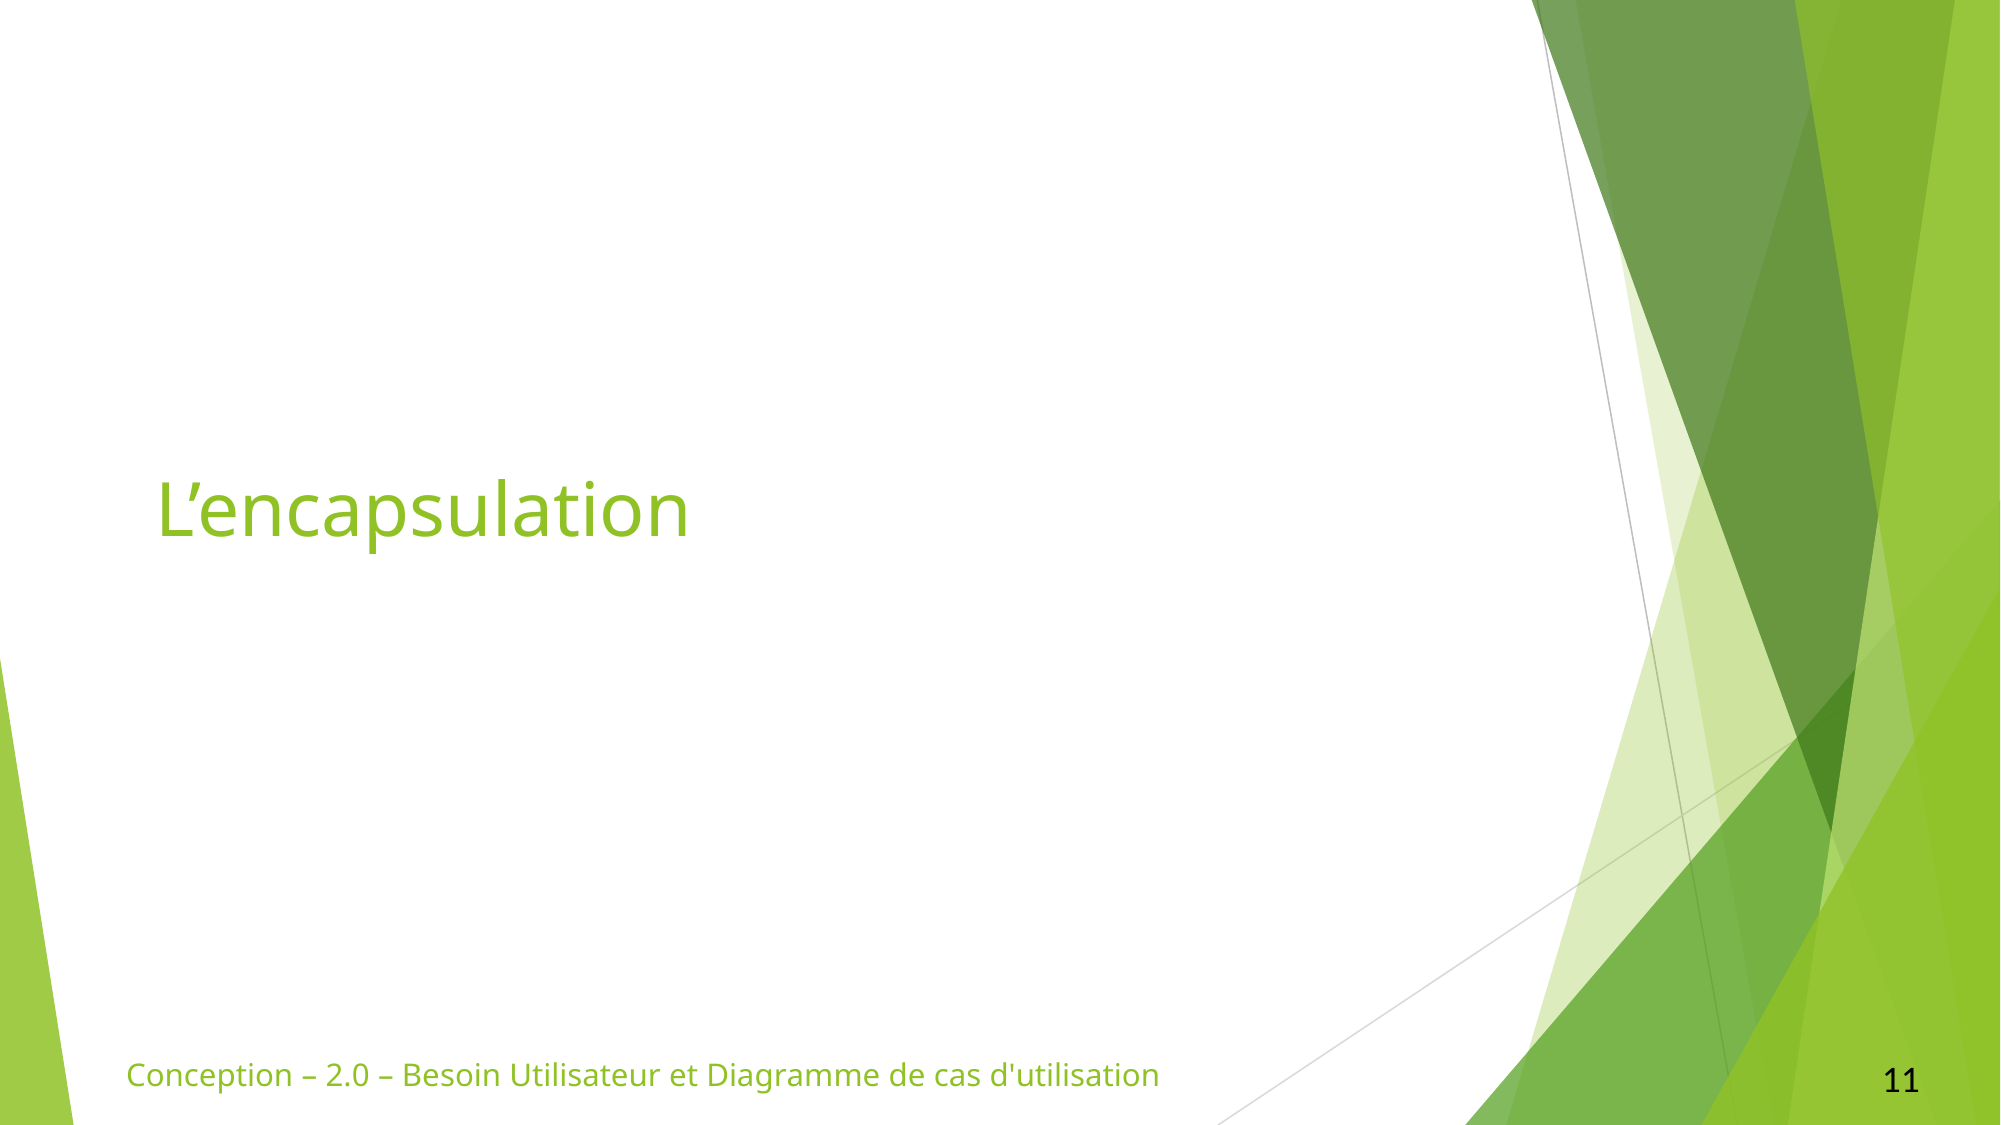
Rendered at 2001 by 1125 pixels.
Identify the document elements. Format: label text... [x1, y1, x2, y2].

text_box Conception – 2.0 – Besoin Utilisateur et Diagramme de cas d'utilisation [111, 1047, 1210, 1109]
text_box [1866, 1047, 1979, 1108]
title L’encapsulation [140, 454, 1551, 671]
